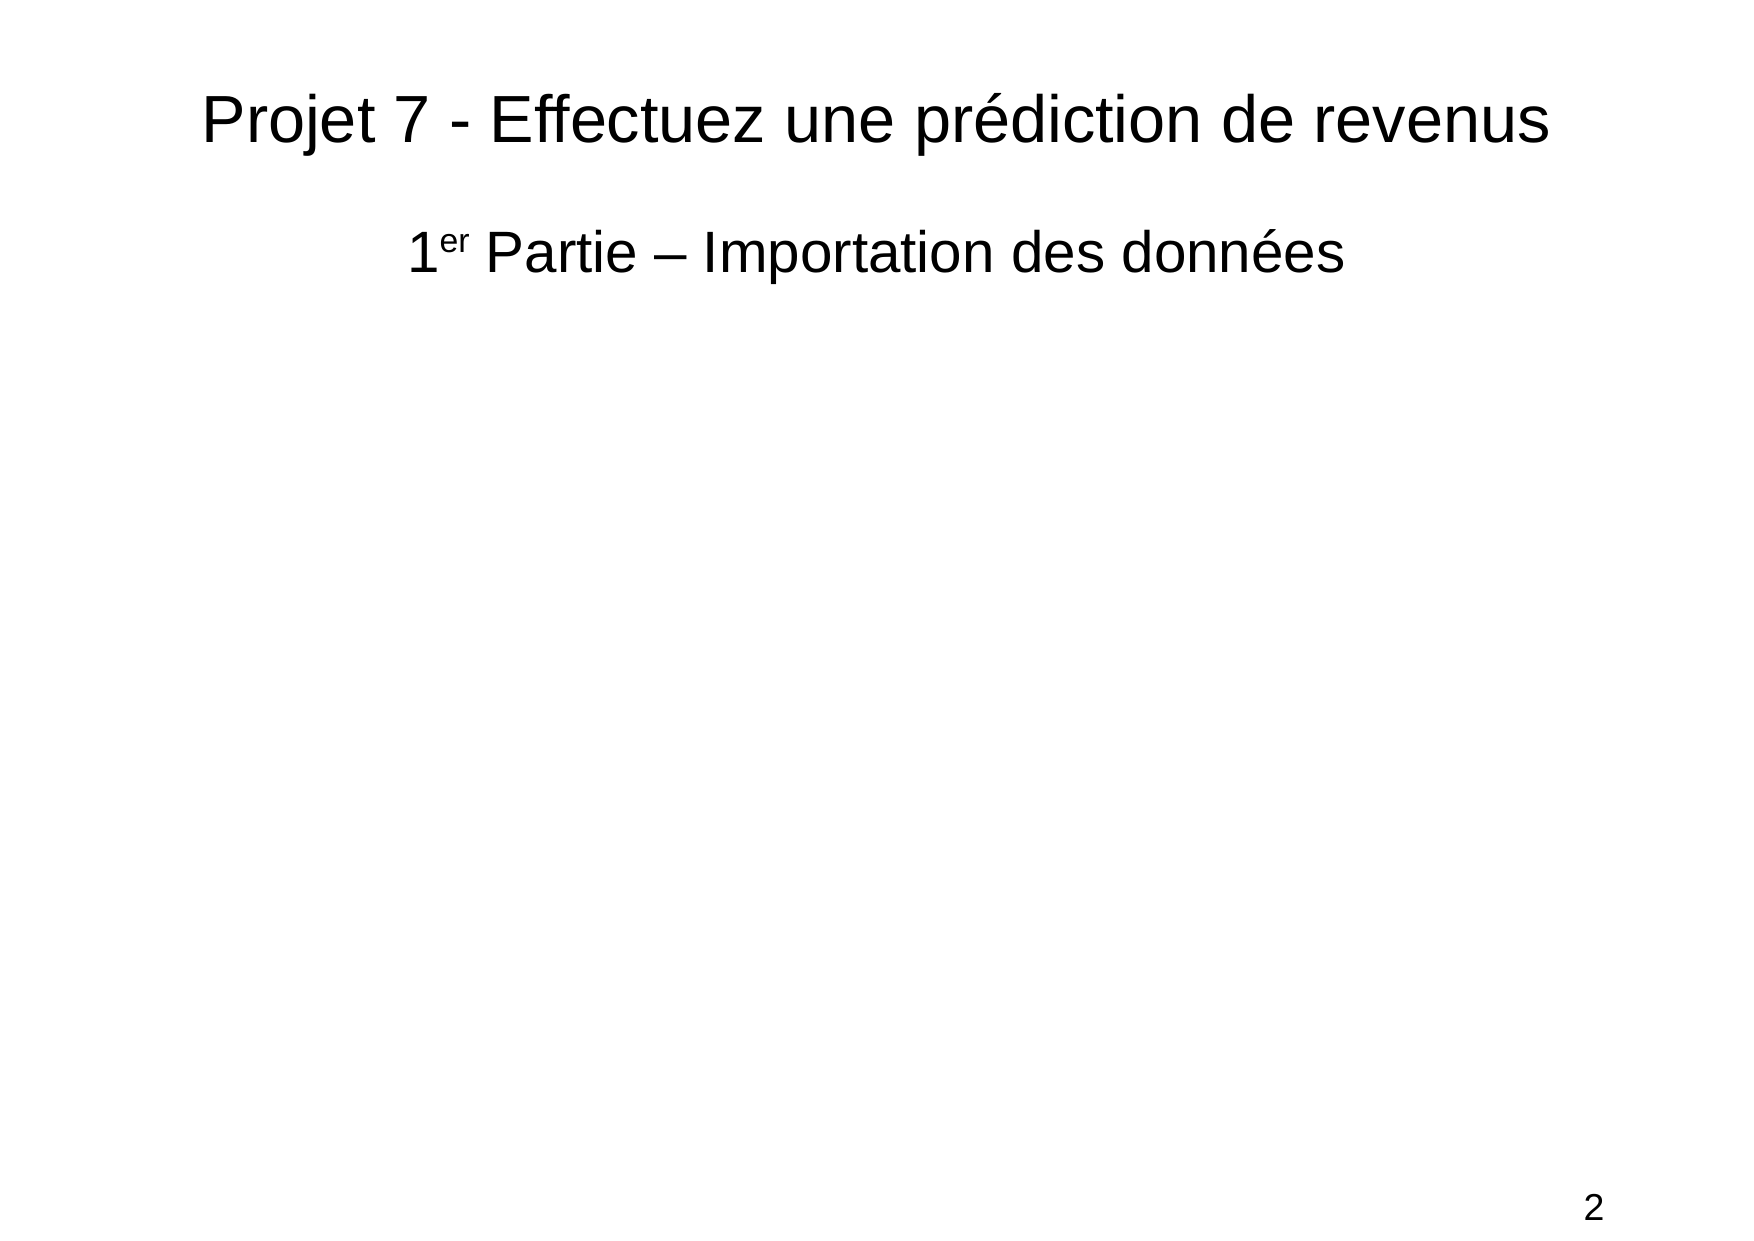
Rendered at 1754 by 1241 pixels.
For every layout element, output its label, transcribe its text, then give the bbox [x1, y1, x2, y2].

subtitle 1er Partie – Importation des données [140, 188, 1614, 316]
title Projet 7 - Effectuez une prédiction de revenus [140, 48, 1614, 188]
text_box <numéro> [1568, 1178, 1754, 1241]
